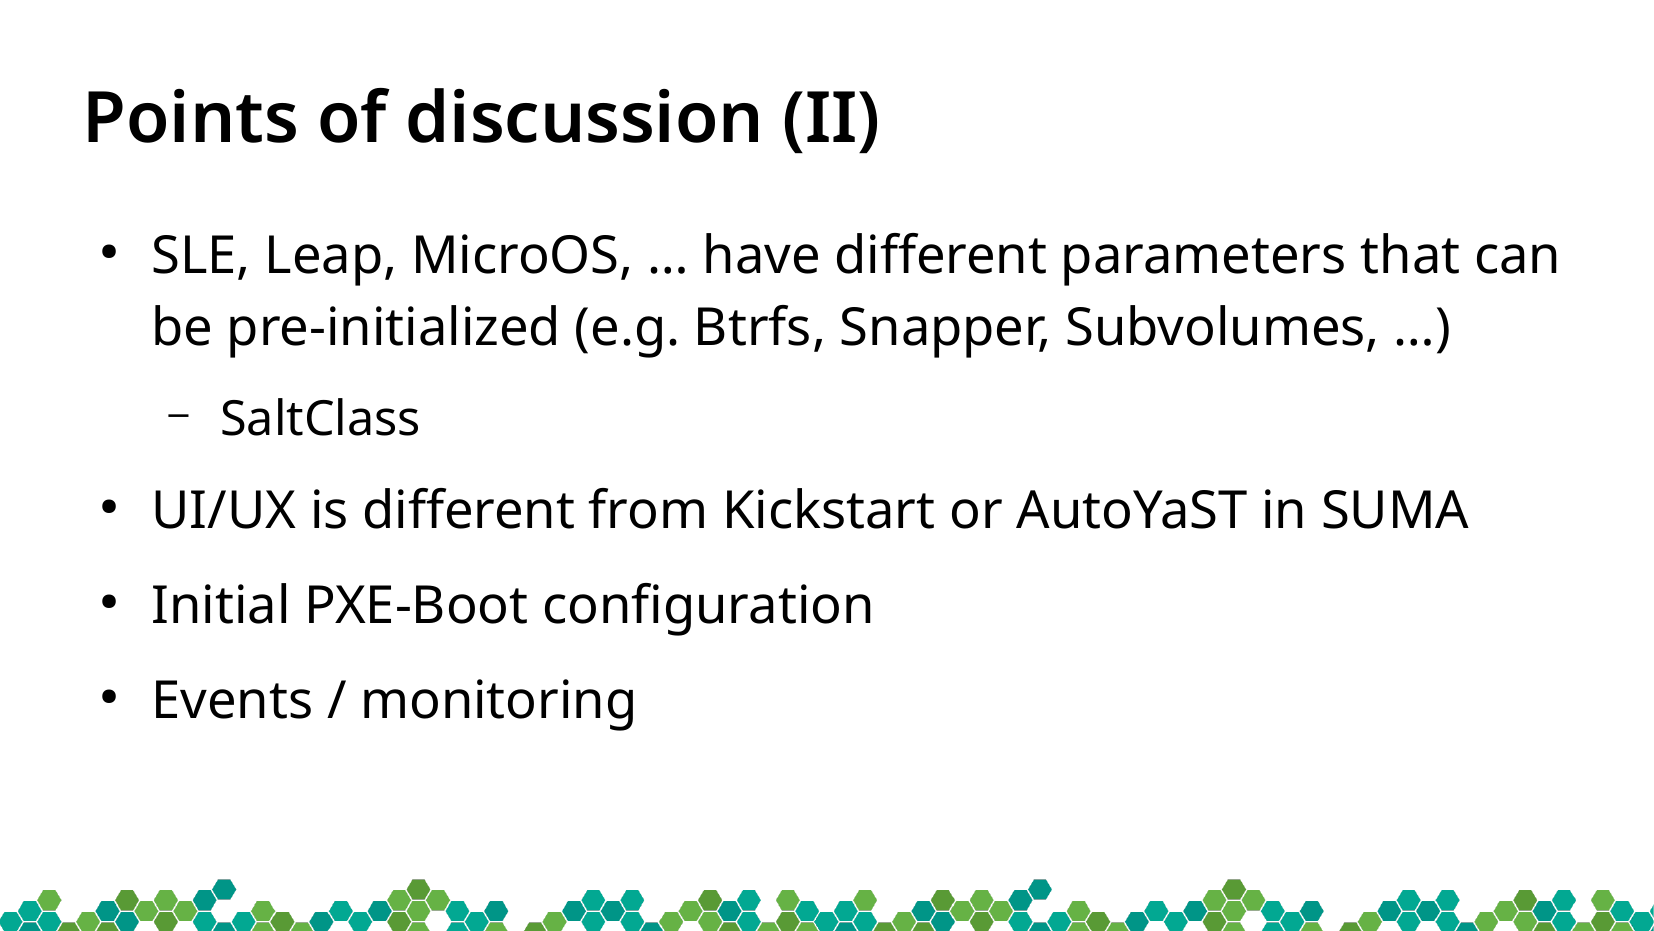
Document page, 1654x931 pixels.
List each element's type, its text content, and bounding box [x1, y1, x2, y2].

list SLE, Leap, MicroOS, … have different parameters that can be pre-initialized (e.g. Btrfs, Snapper, Subvolumes, …) SaltClass UI/UX is different from Kickstart or AutoYaST in SUMA Initial PXE-Boot configuration Events / monitoring [82, 217, 1571, 758]
title Points of discussion (II) [82, 37, 1571, 193]
picture [0, 871, 1654, 931]
